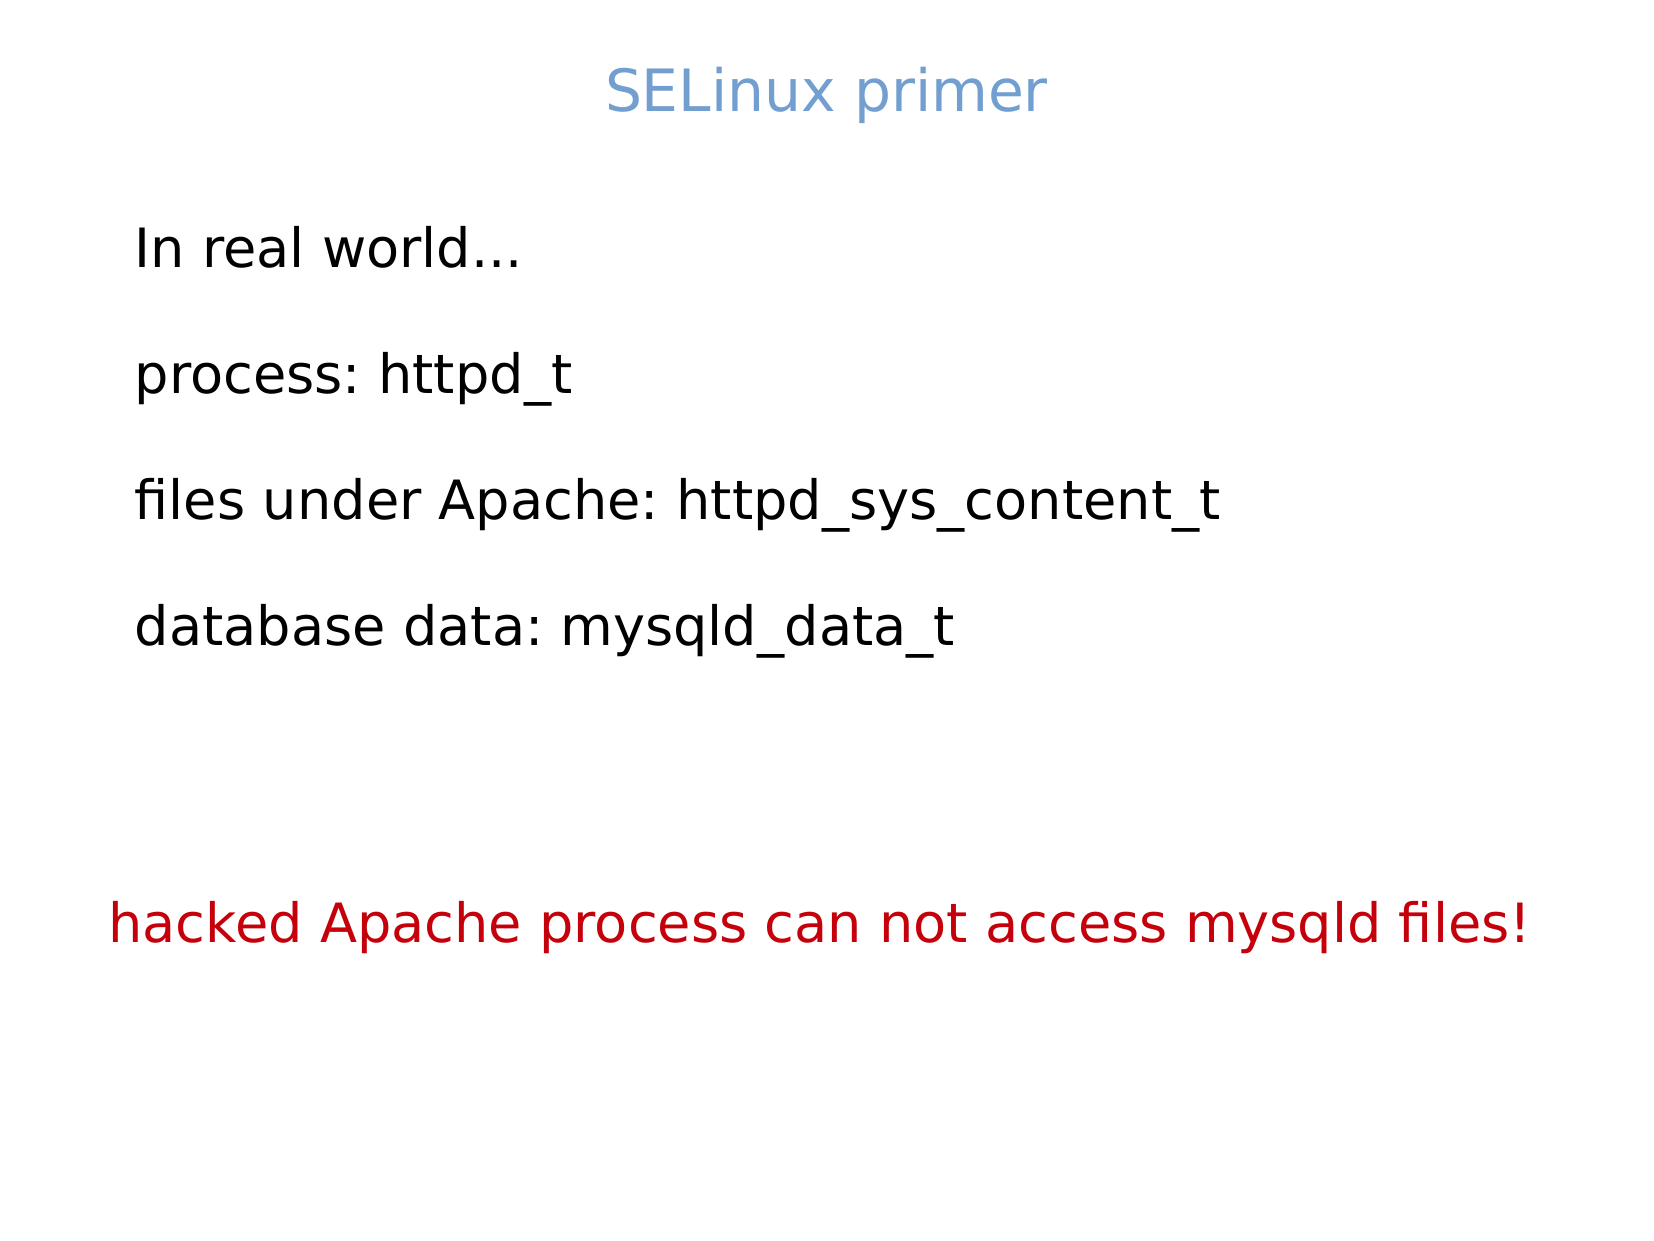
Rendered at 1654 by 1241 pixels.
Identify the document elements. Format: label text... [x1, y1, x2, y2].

text_box SELinux primer [590, 50, 1064, 133]
text_box In real world... process: httpd_t files under Apache: httpd_sys_content_t database data: mysqld_data_t [120, 210, 1238, 666]
text_box hacked Apache process can not access mysqld files! [93, 885, 1549, 963]
